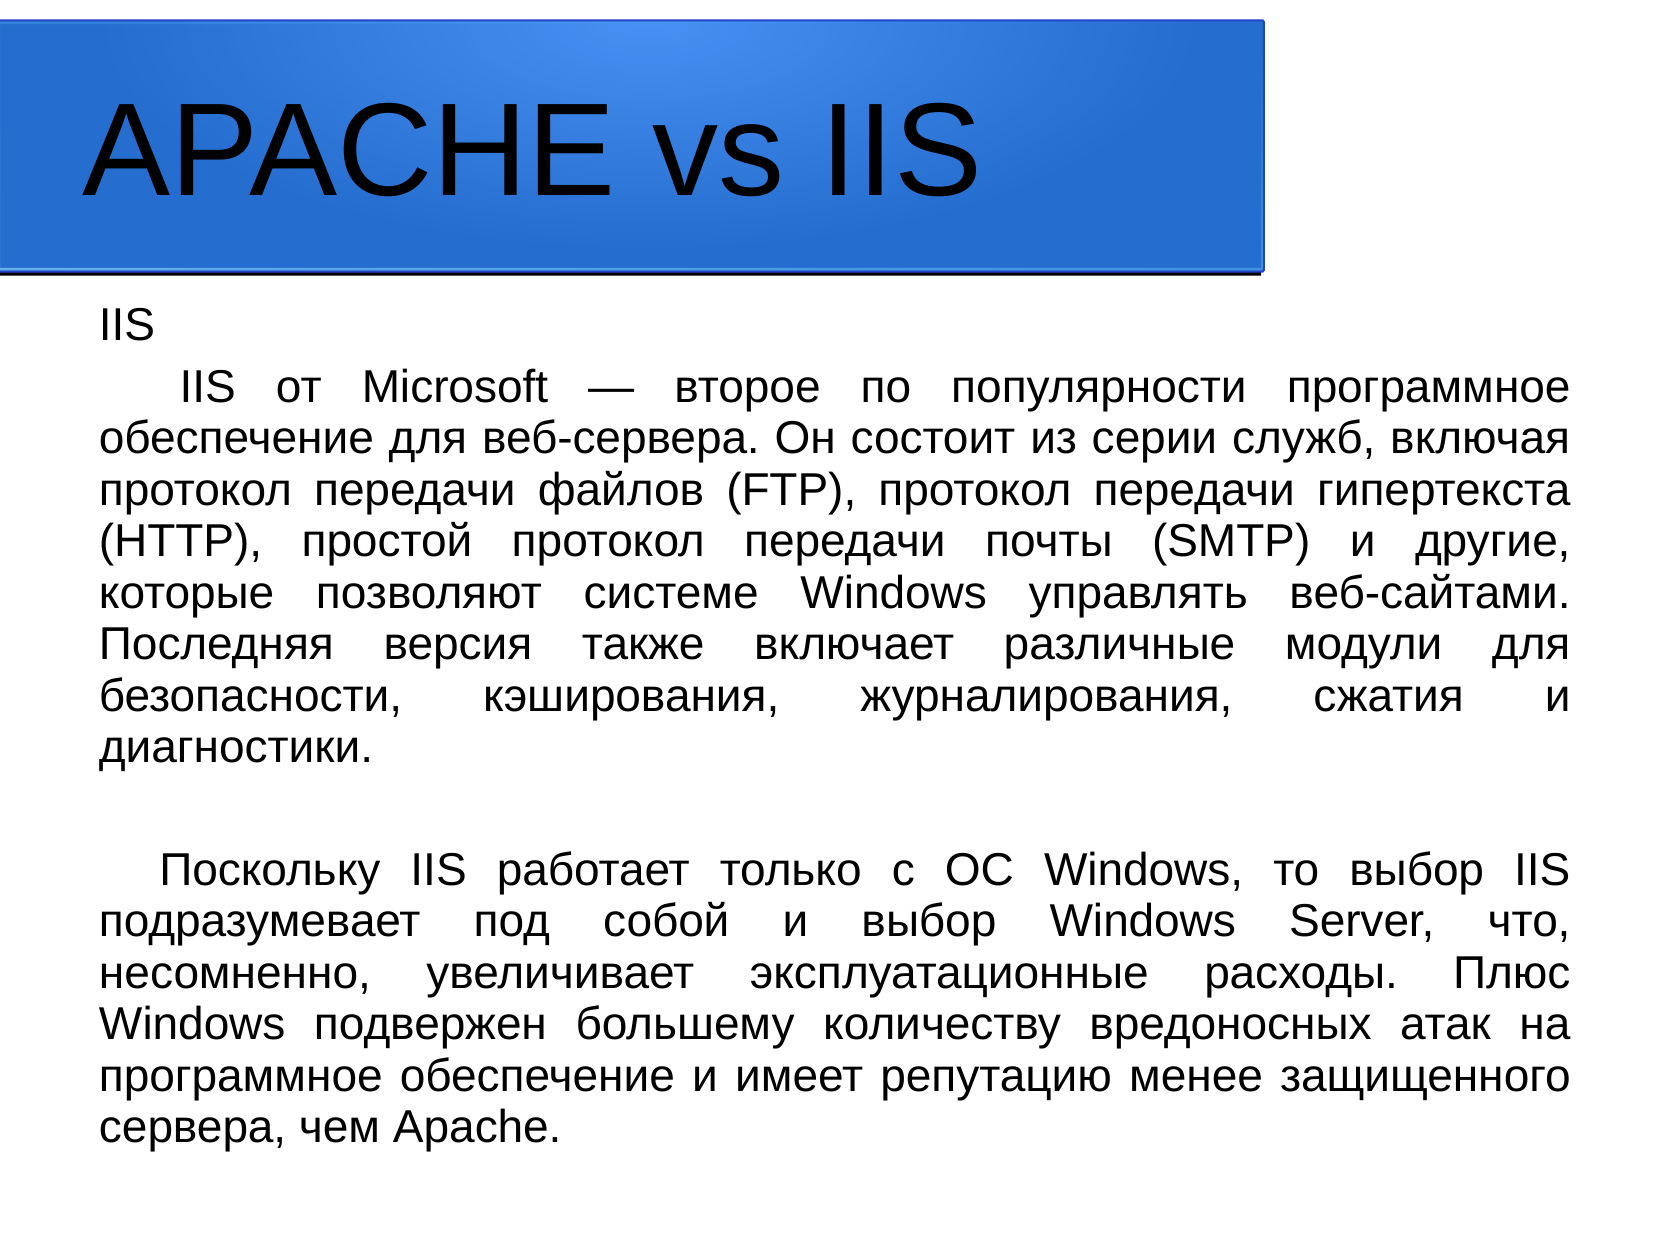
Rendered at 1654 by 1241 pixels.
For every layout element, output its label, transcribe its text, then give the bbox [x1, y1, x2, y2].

title APACHE vs IIS [82, 47, 1235, 252]
list IIS IIS от Microsoft — второе по популярности программное обеспечение для веб-сервера. Он состоит из серии служб, включая протокол передачи файлов (FTP), протокол передачи гипертекста (HTTP), простой протокол передачи почты (SMTP) и другие, которые позволяют системе Windows управлять веб-сайтами. Последняя версия также включает различные модули для безопасности, кэширования, журналирования, сжатия и диагностики. Поскольку IIS работает только с ОС Windows, то выбор IIS подразумевает под собой и выбор Windows Server, что, несомненно, увеличивает эксплуатационные расходы. Плюс Windows подвержен большему количеству вредоносных атак на программное обеспечение и имеет репутацию менее защищенного сервера, чем Apache. [82, 299, 1571, 1156]
